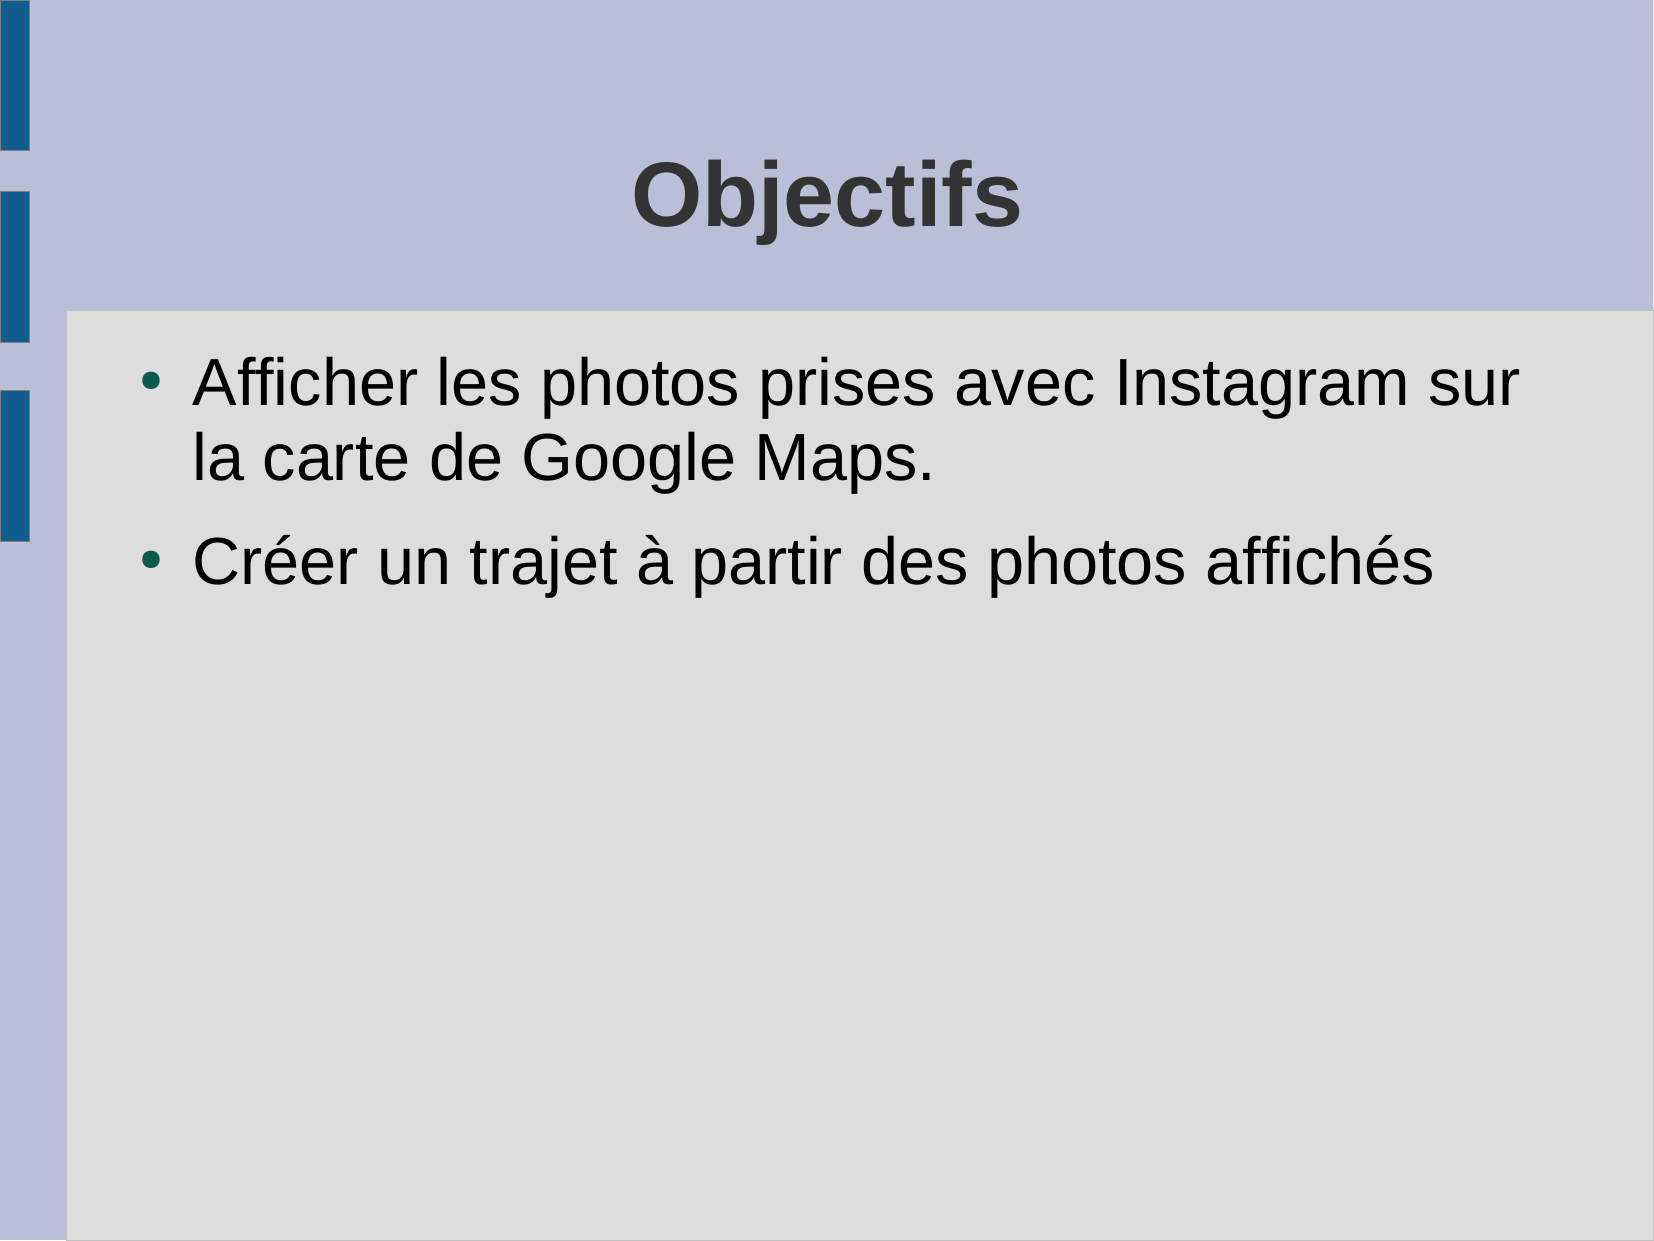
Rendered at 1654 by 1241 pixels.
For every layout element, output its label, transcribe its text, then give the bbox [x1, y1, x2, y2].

list Afficher les photos prises avec Instagram sur la carte de Google Maps. Créer un trajet à partir des photos affichés [121, 344, 1534, 1127]
title Objectifs [121, 91, 1534, 299]
